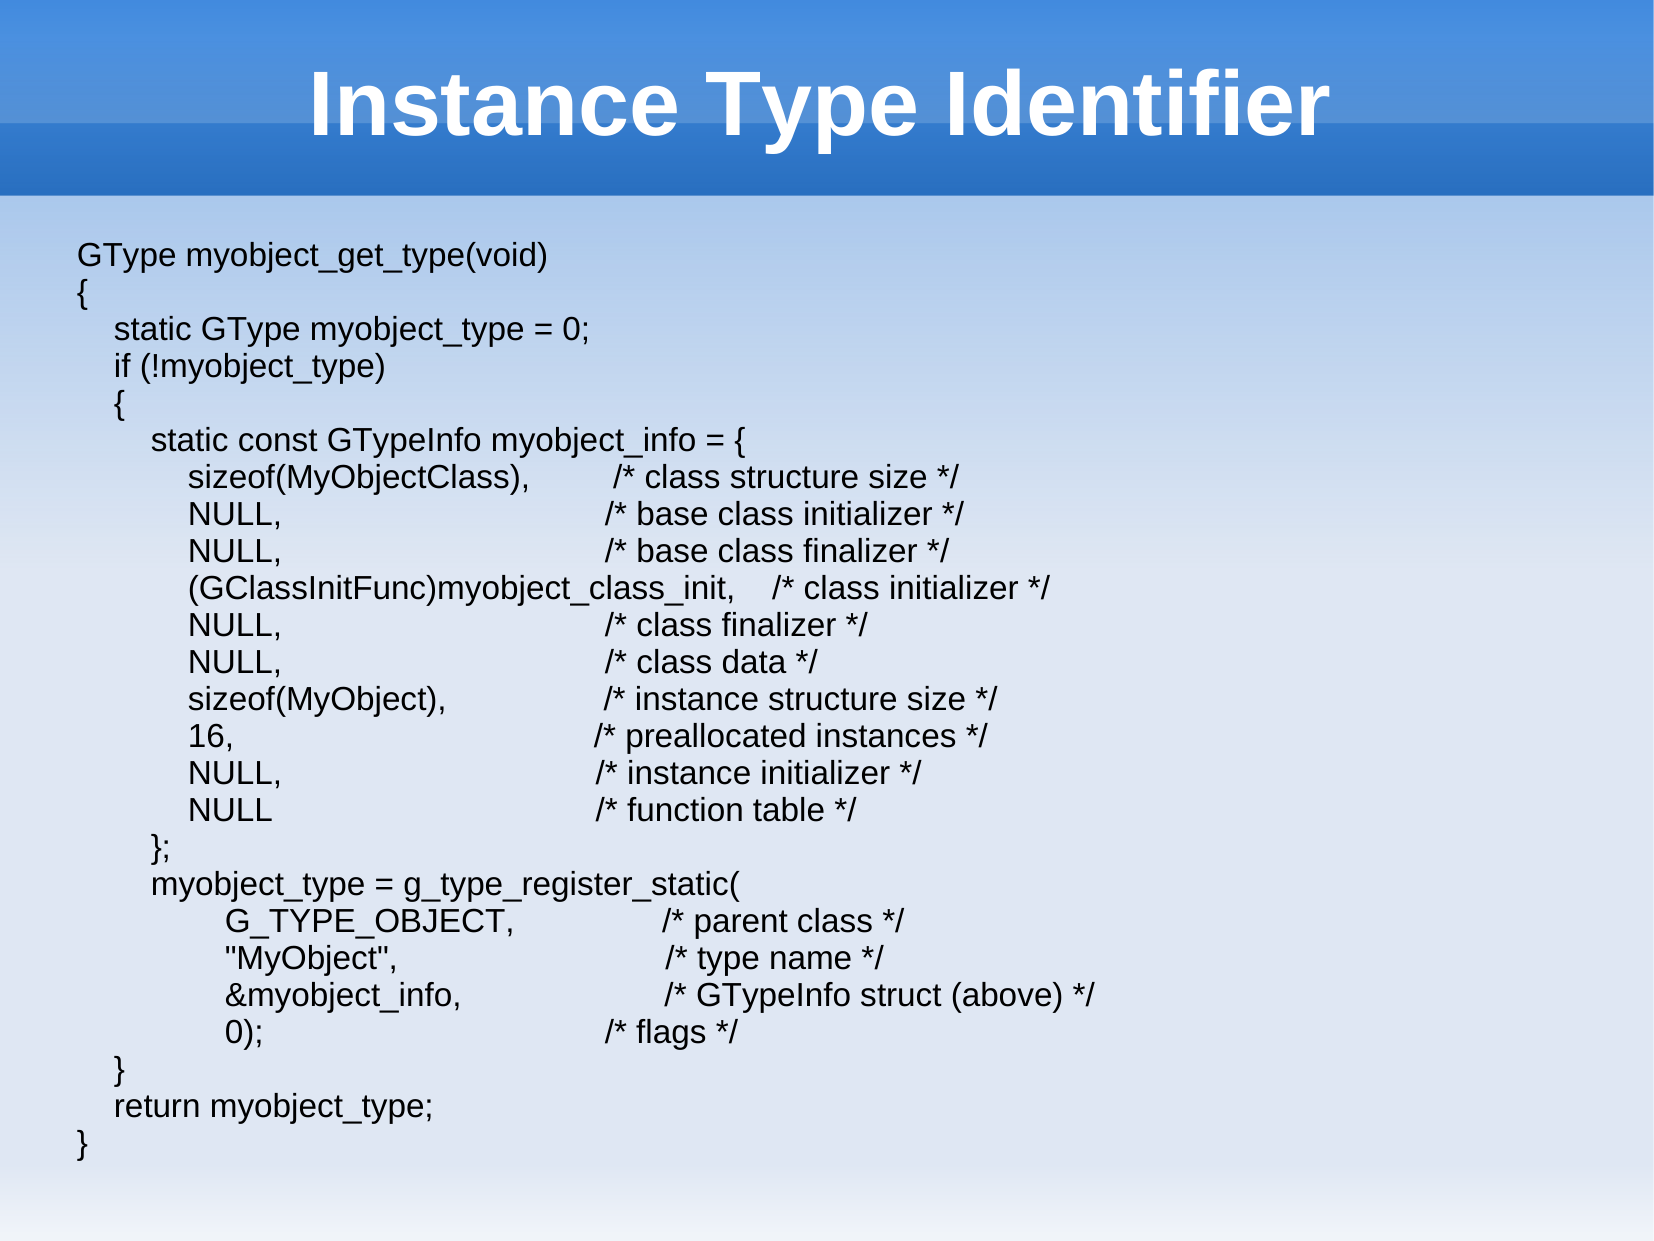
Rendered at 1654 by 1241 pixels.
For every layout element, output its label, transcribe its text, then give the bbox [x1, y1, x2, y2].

picture [0, 0, 1654, 1241]
list GType myobject_get_type(void) { static GType myobject_type = 0; if (!myobject_type) { static const GTypeInfo myobject_info = { sizeof(MyObjectClass), /* class structure size */ NULL, /* base class initializer */ NULL, /* base class finalizer */ (GClassInitFunc)myobject_class_init, /* class initializer */ NULL, /* class finalizer */ NULL, /* class data */ sizeof(MyObject), /* instance structure size */ 16, /* preallocated instances */ NULL, /* instance initializer */ NULL /* function table */ }; myobject_type = g_type_register_static( G_TYPE_OBJECT, /* parent class */ "MyObject", /* type name */ &myobject_info, /* GTypeInfo struct (above) */ 0); /* flags */ } return myobject_type; } [76, 236, 1565, 1162]
title Instance Type Identifier [76, 7, 1565, 200]
